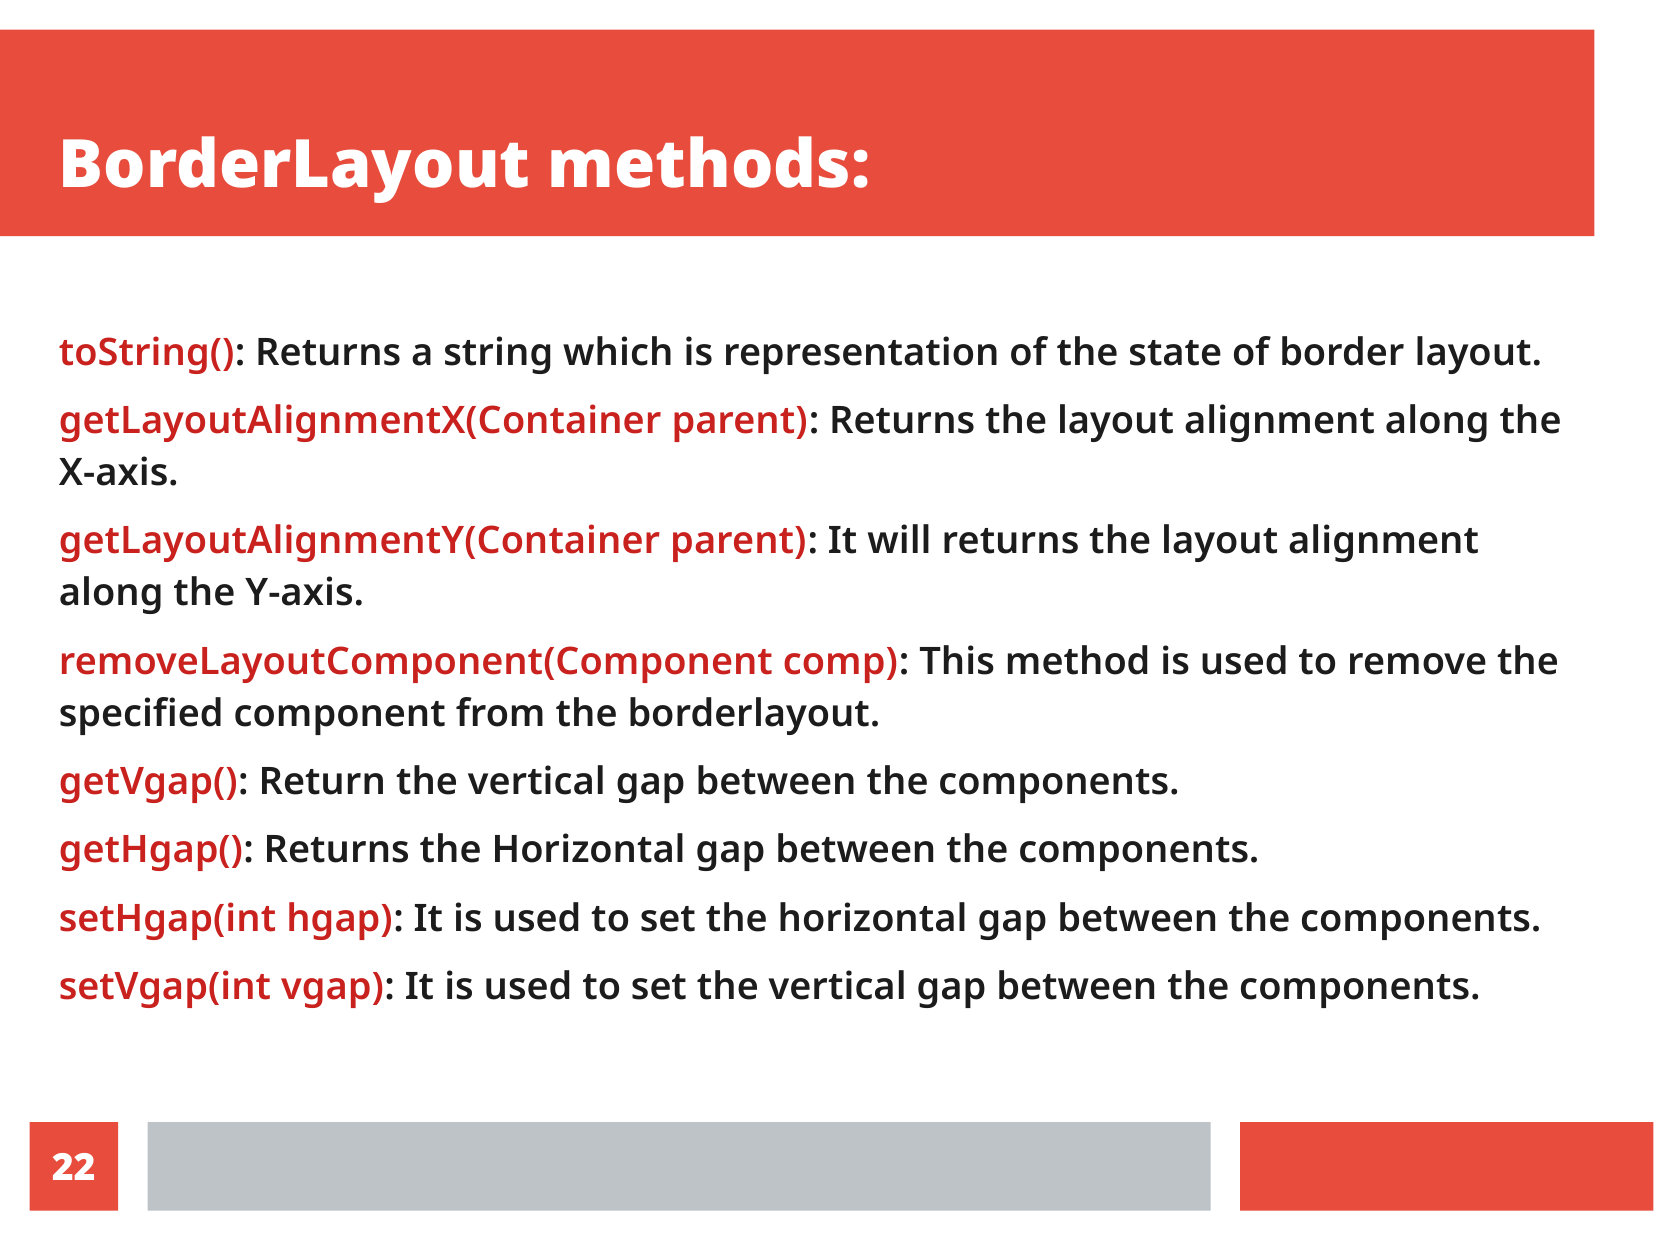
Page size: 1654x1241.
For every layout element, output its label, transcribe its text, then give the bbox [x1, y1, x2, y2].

title BorderLayout methods: [59, 59, 1595, 207]
list toString(): Returns a string which is representation of the state of border layout. getLayoutAlignmentX(Container parent): Returns the layout alignment along the X-axis. getLayoutAlignmentY(Container parent): It will returns the layout alignment along the Y-axis. removeLayoutComponent(Component comp): This method is used to remove the specified component from the borderlayout. getVgap(): Return the vertical gap between the components. getHgap(): Returns the Horizontal gap between the components. setHgap(int hgap): It is used to set the horizontal gap between the components. setVgap(int vgap): It is used to set the vertical gap between the components. [59, 324, 1565, 1093]
